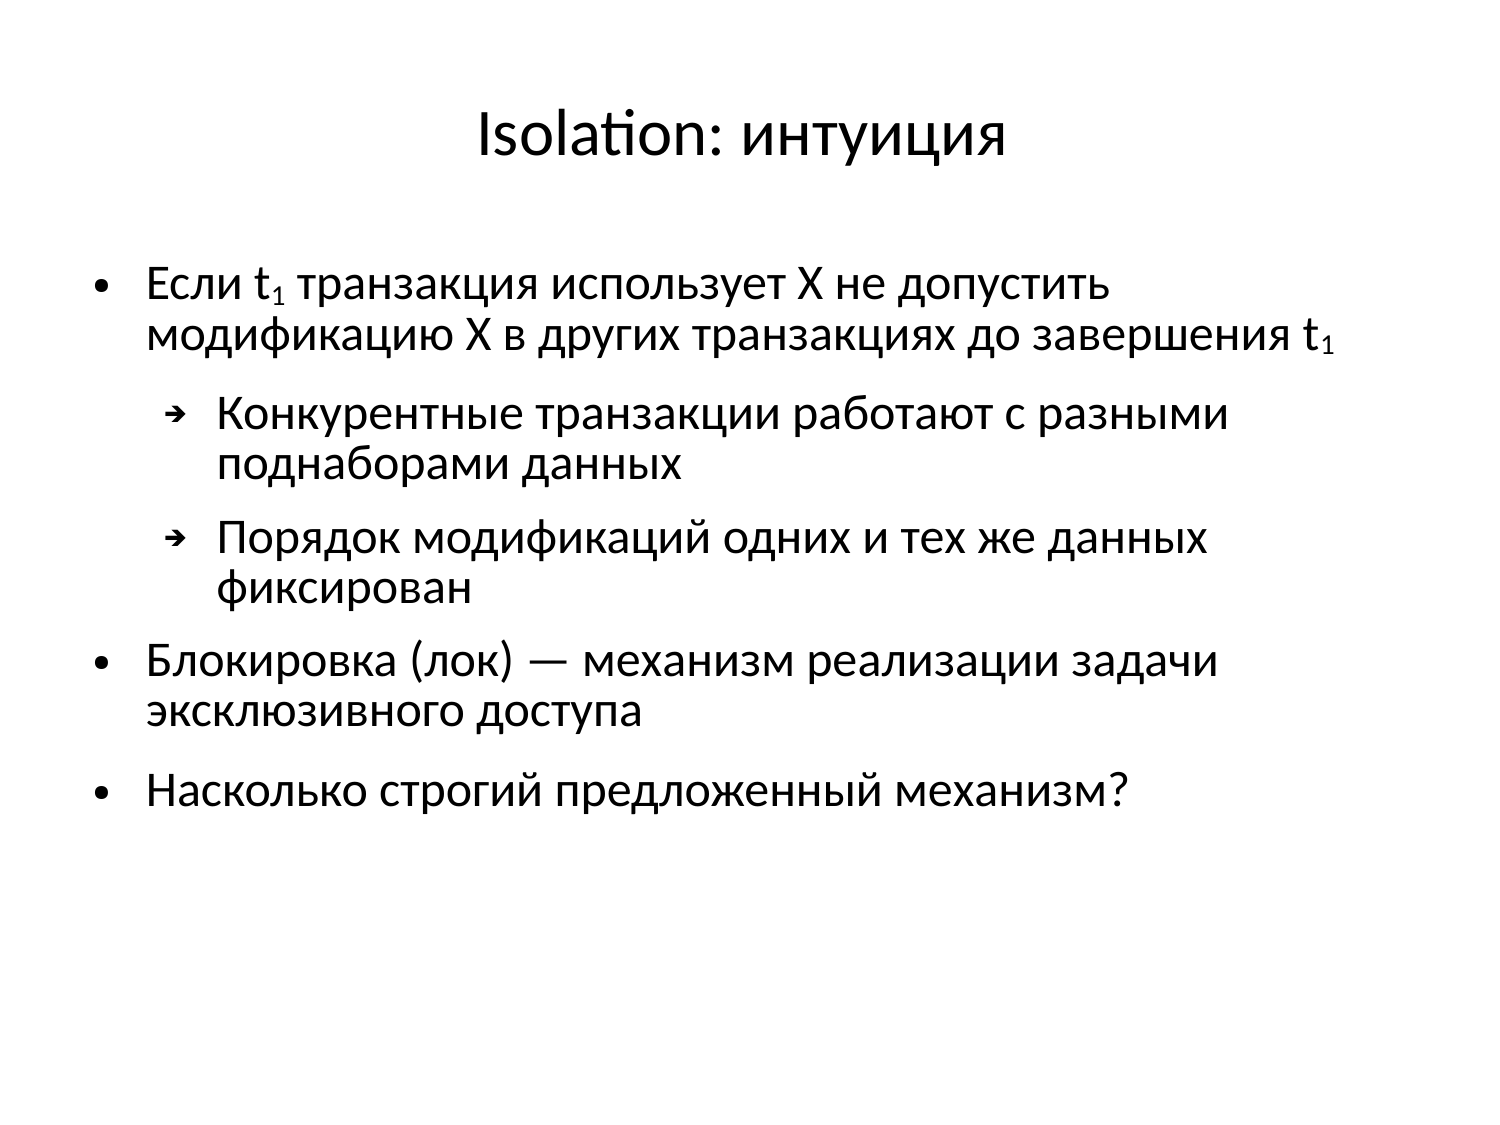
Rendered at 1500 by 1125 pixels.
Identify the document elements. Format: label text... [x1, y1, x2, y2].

list Если t1 транзакция использует X не допустить модификацию X в других транзакциях до завершения t1 Конкурентные транзакции работают с разными поднаборами данных Порядок модификаций одних и тех же данных фиксирован Блокировка (лок) — механизм реализации задачи эксклюзивного доступа Насколько строгий предложенный механизм? [75, 262, 1425, 1005]
title Isolation: интуиция [75, 45, 1425, 233]
